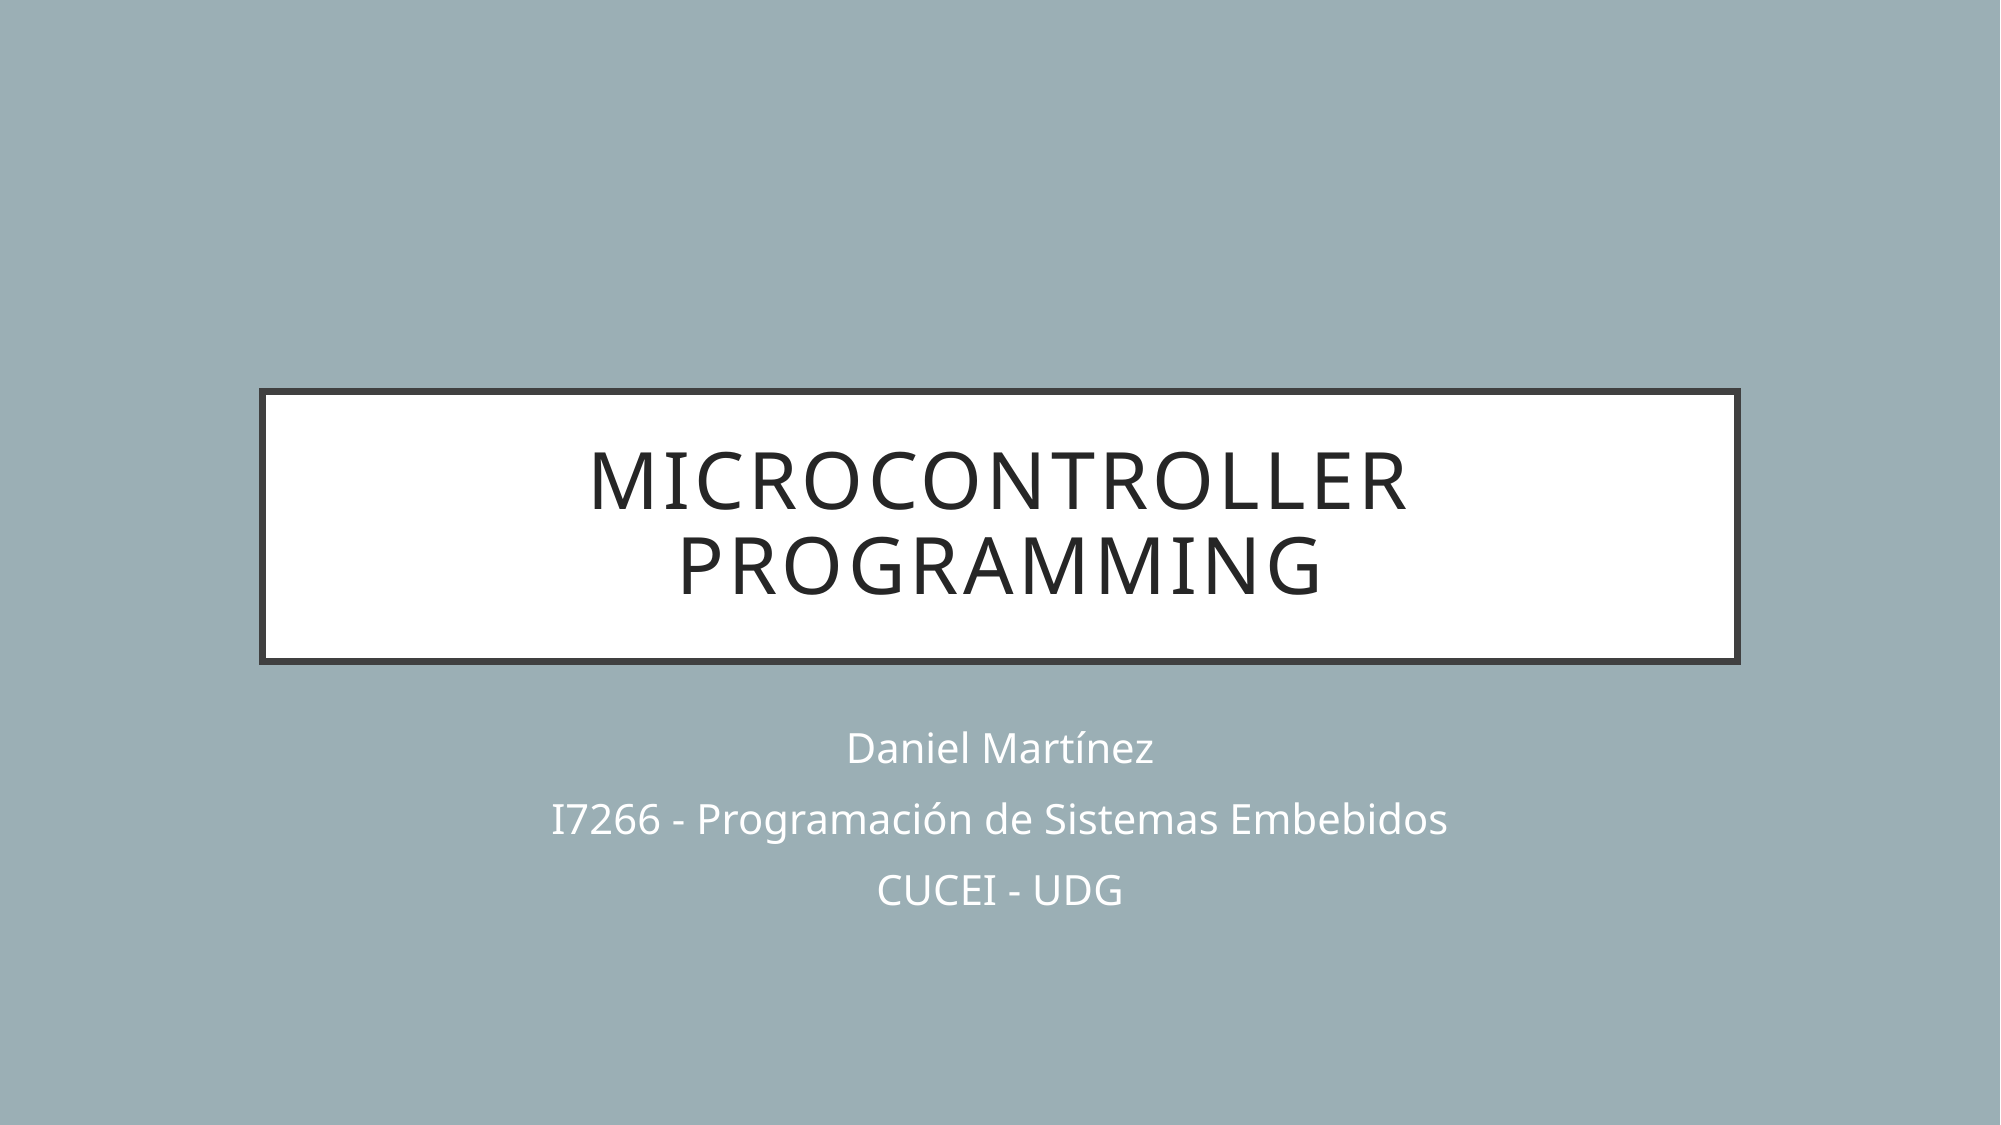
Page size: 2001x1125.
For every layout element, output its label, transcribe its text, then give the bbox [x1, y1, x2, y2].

subtitle Daniel Martínez I7266 - Programación de Sistemas Embebidos CUCEI - UDG [442, 713, 1558, 956]
title Microcontroller programming [262, 391, 1738, 662]
